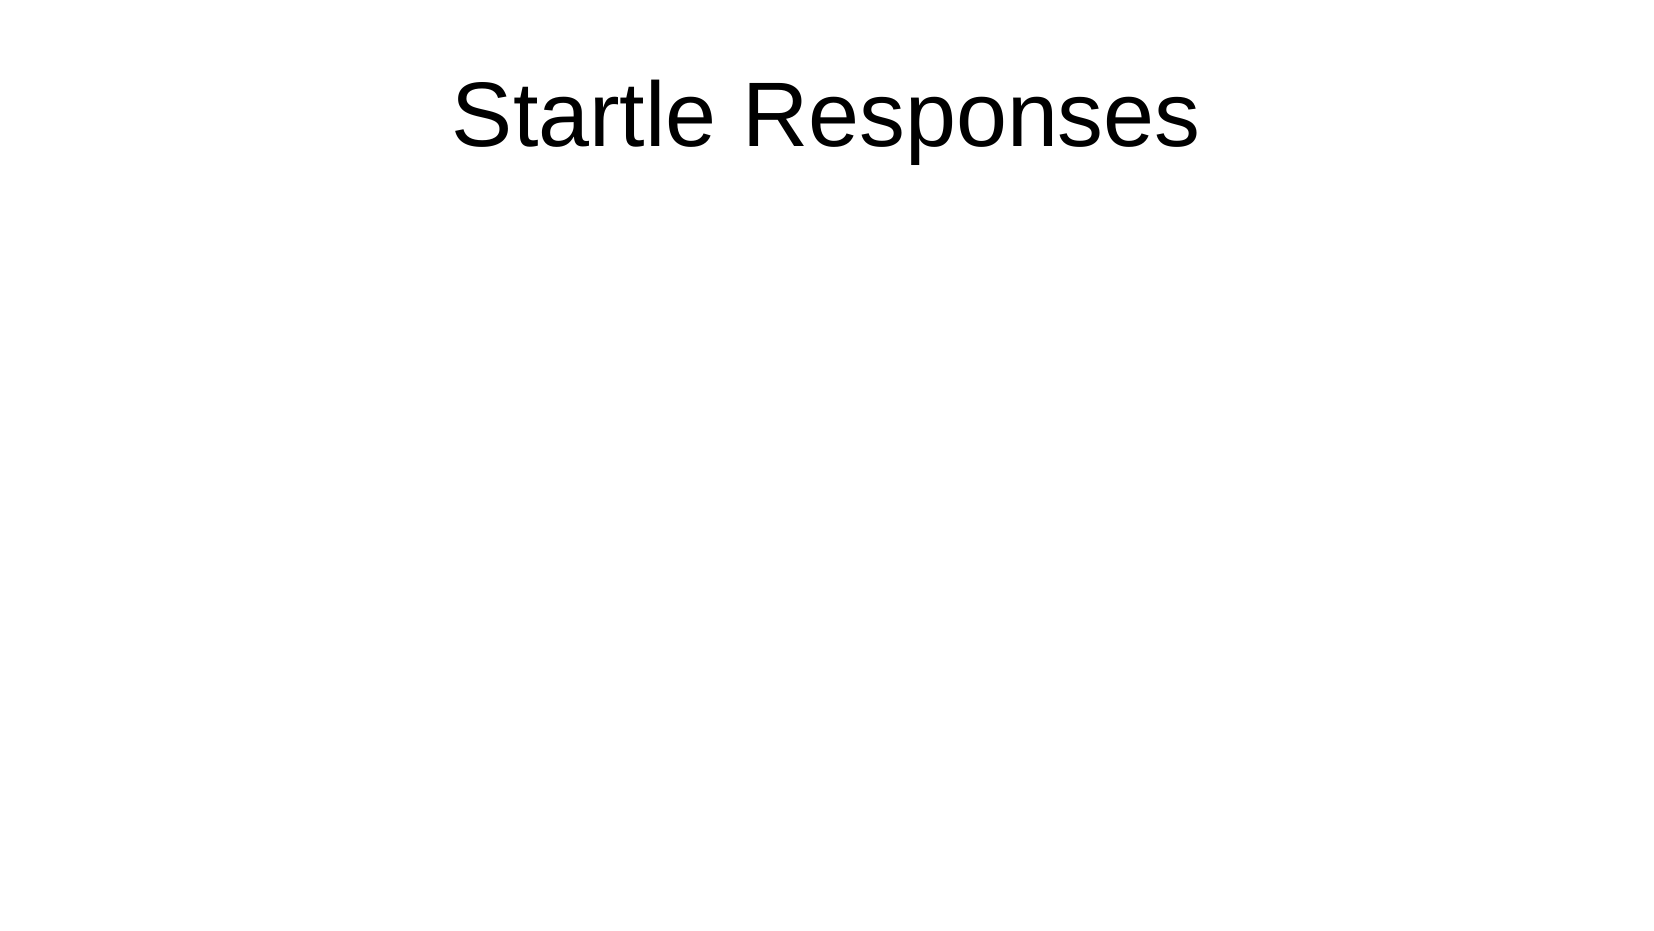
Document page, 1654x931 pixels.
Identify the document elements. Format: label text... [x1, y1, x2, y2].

title Startle Responses [82, 37, 1571, 193]
